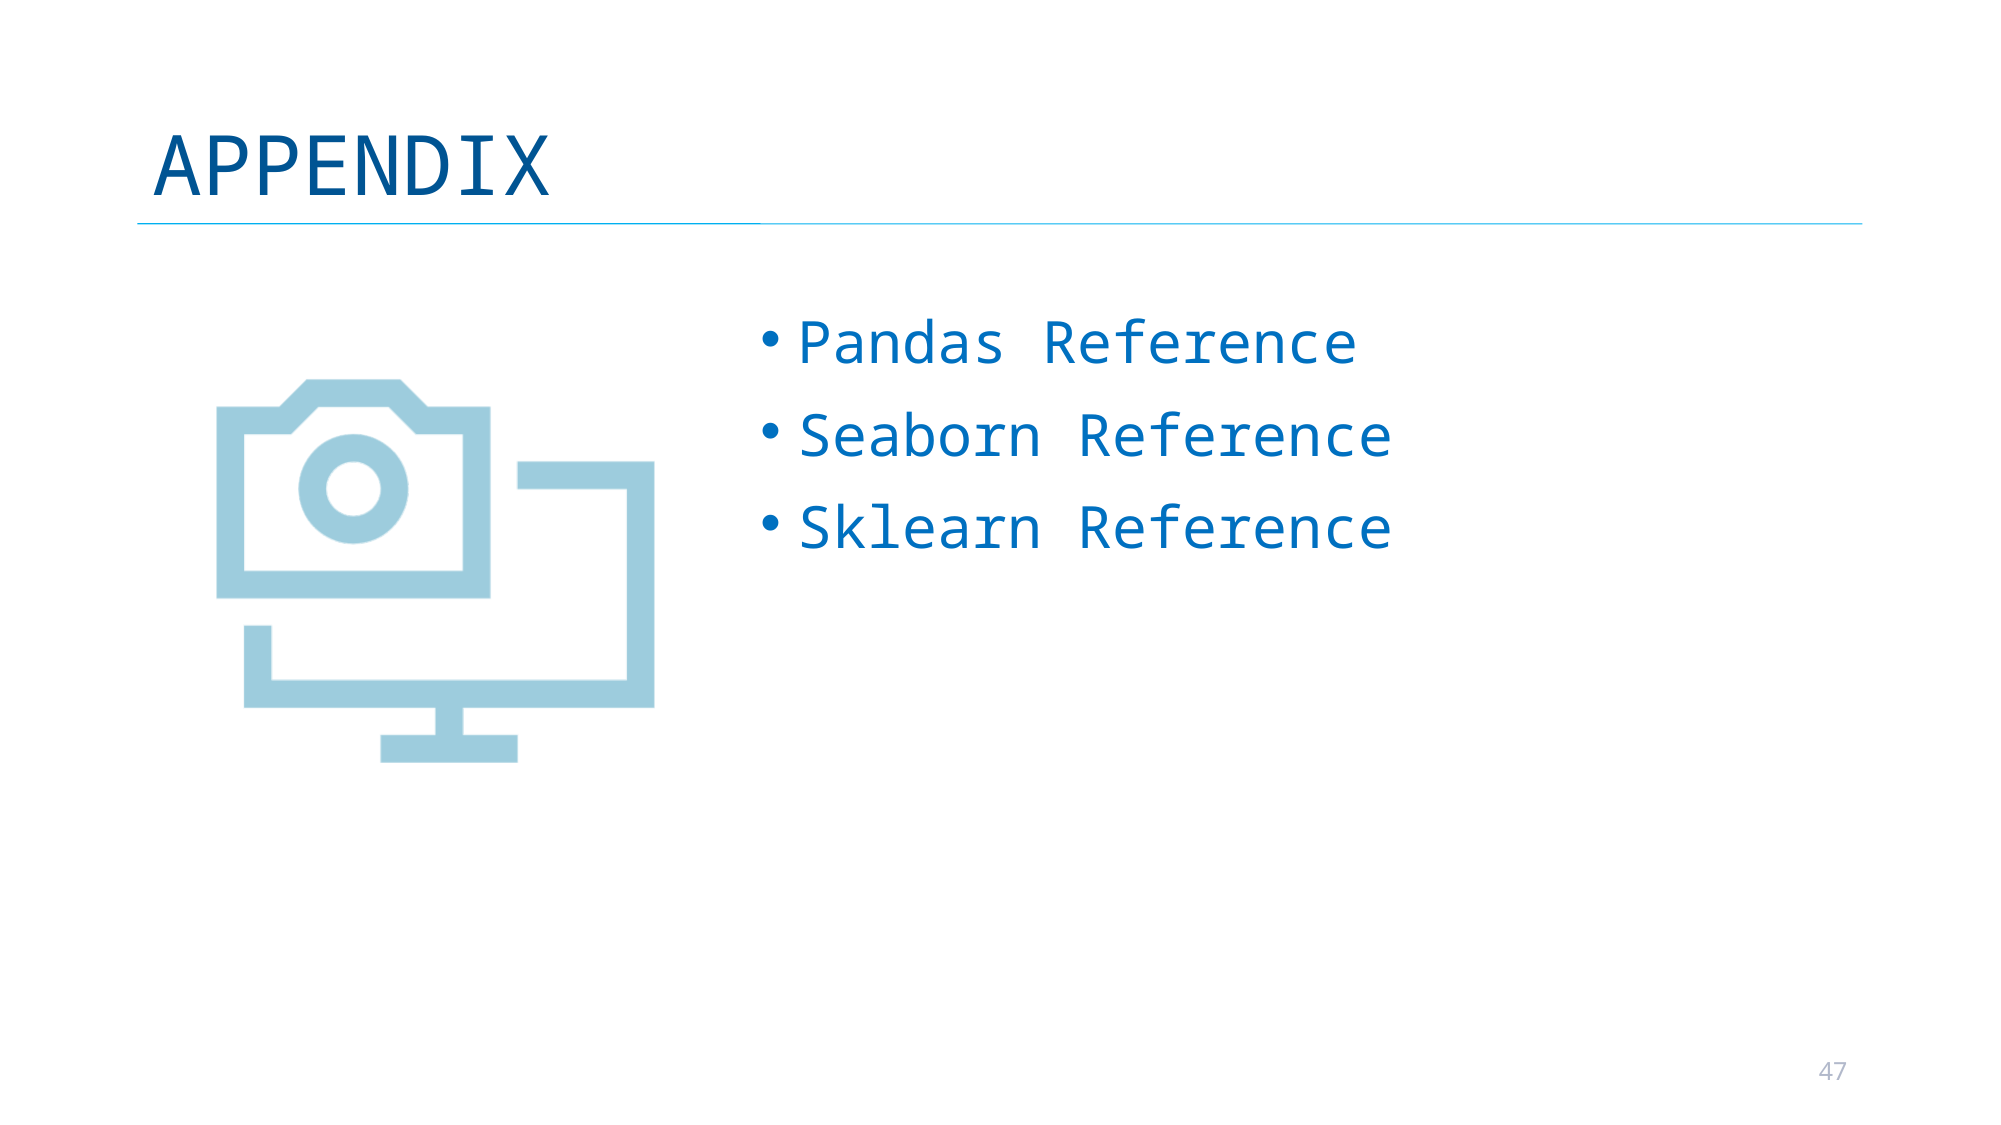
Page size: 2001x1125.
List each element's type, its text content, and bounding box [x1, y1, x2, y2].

picture [173, 303, 698, 828]
title APPENDIX [137, 59, 1863, 278]
list Pandas Reference Seaborn Reference Sklearn Reference [745, 299, 1863, 1014]
slide_number 41 [1412, 1042, 1863, 1103]
